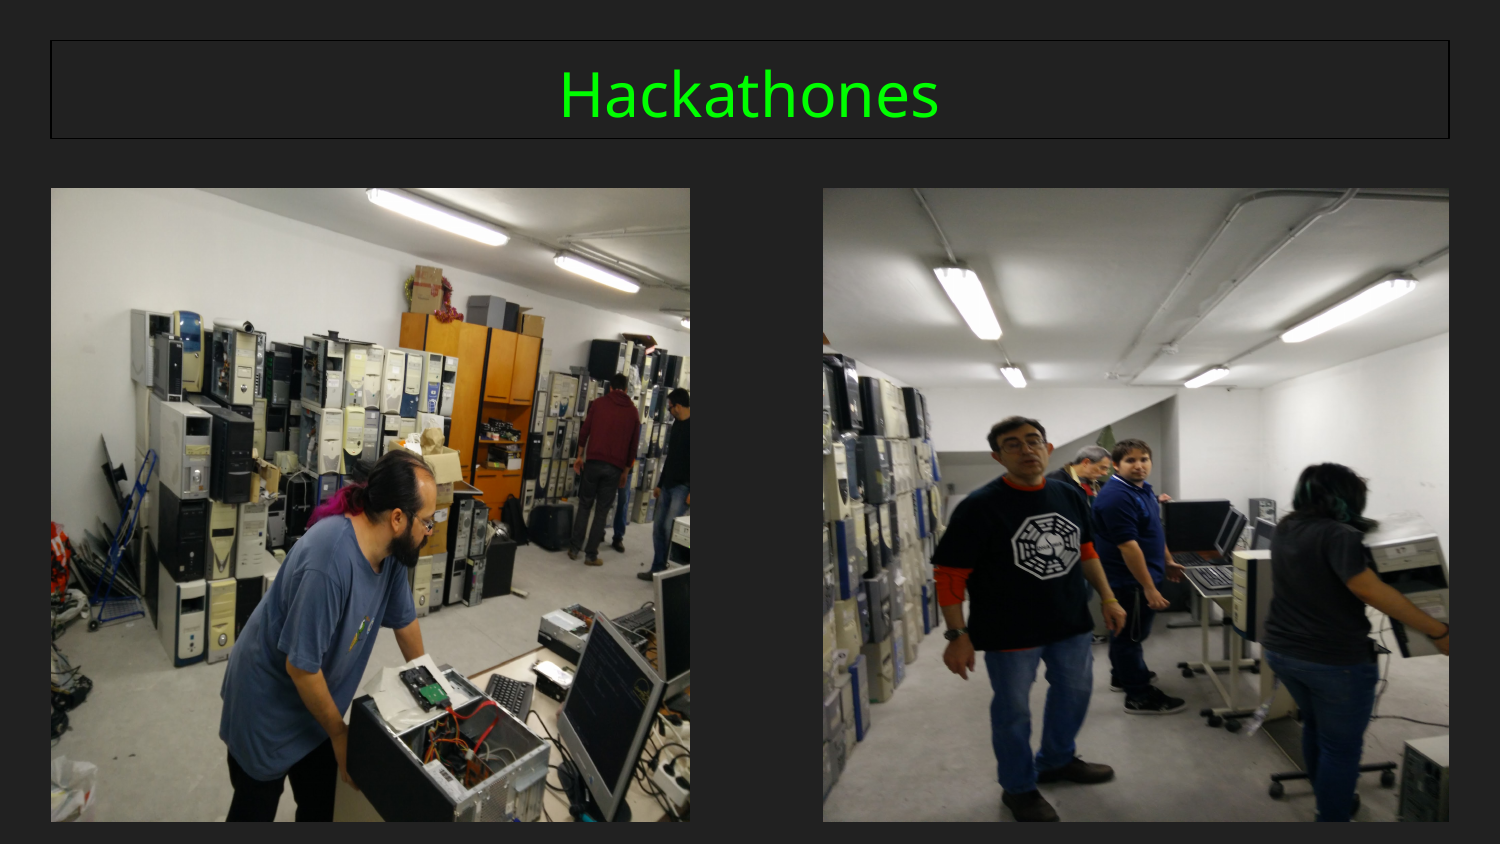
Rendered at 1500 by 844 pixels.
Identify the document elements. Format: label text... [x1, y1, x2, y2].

title Hackathones [51, 40, 1449, 139]
picture [823, 188, 1449, 822]
picture [51, 188, 690, 822]
